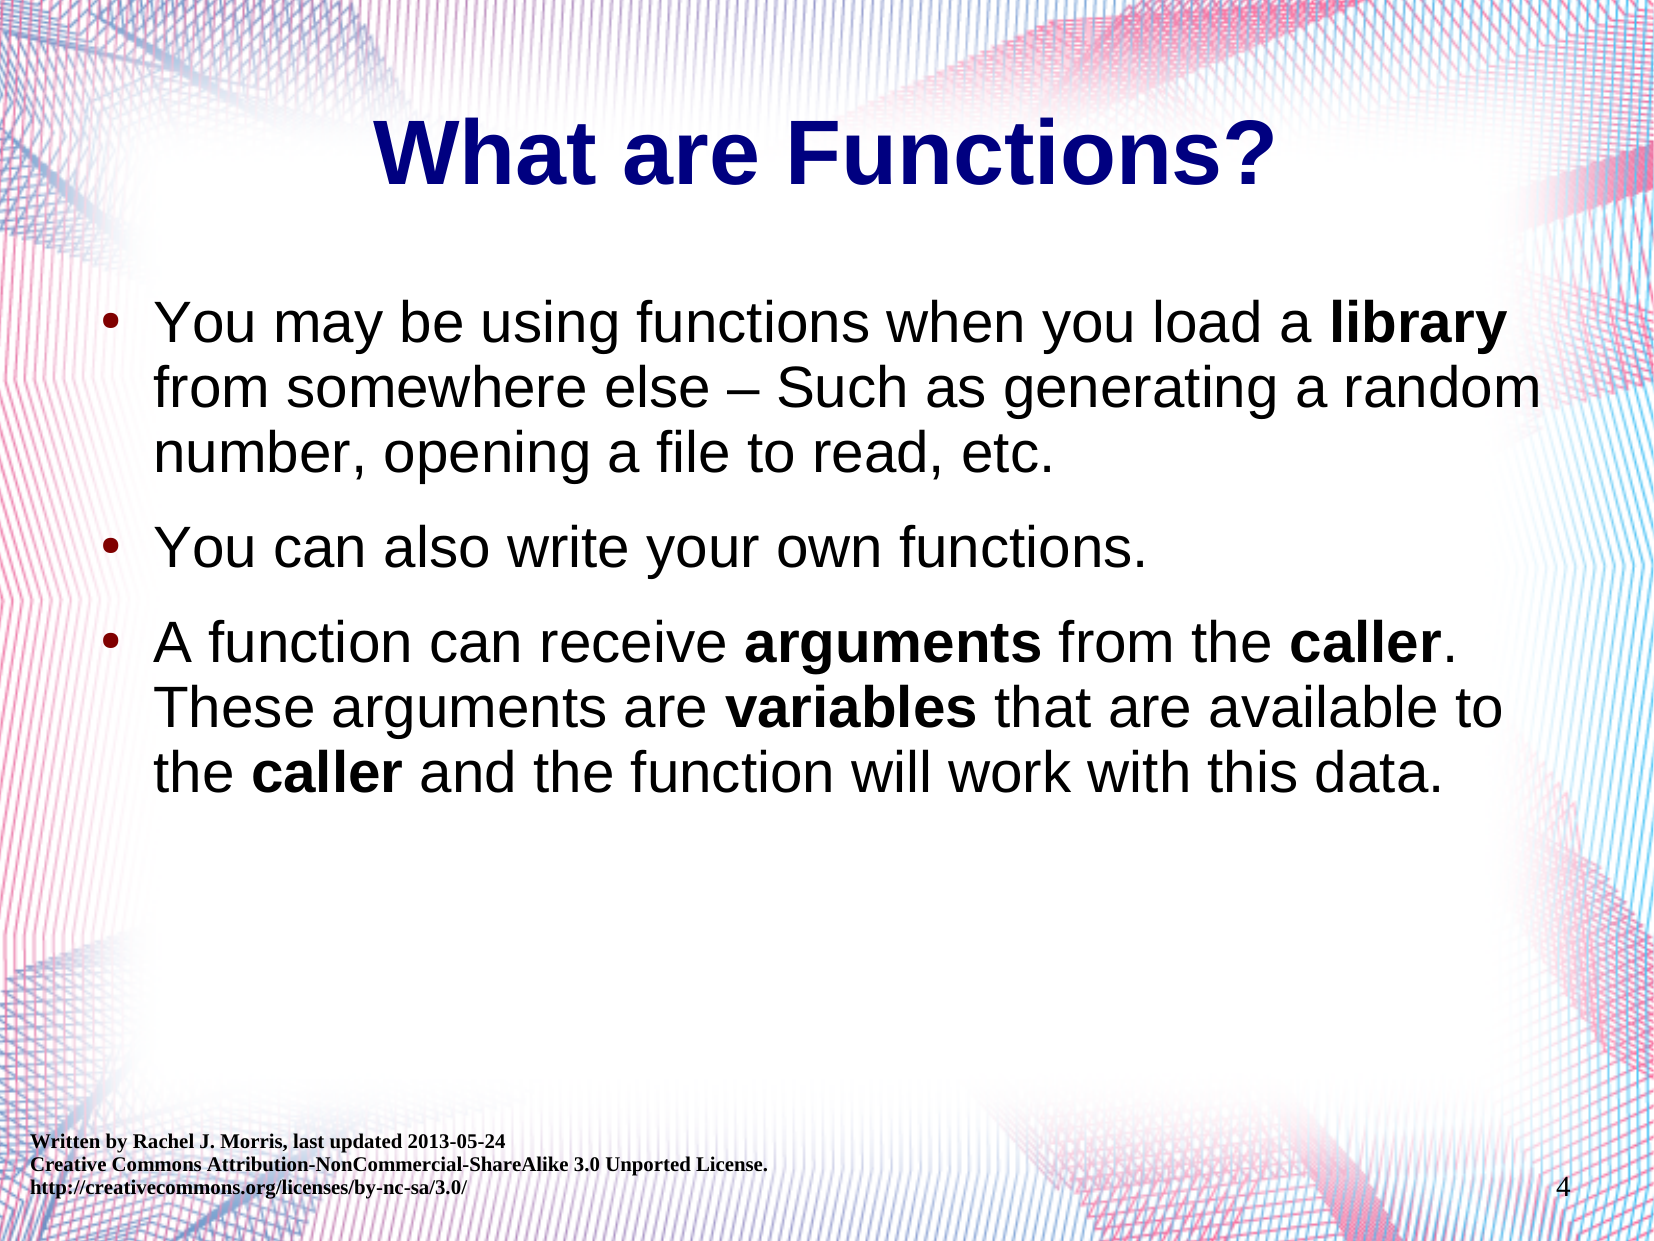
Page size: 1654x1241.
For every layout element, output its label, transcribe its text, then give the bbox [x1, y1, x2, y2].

list You may be using functions when you load a library from somewhere else – Such as generating a random number, opening a file to read, etc. You can also write your own functions. A function can receive arguments from the caller. These arguments are variables that are available to the caller and the function will work with this data. [82, 290, 1571, 1010]
picture [0, 0, 1654, 1241]
title What are Functions? [82, 49, 1571, 257]
